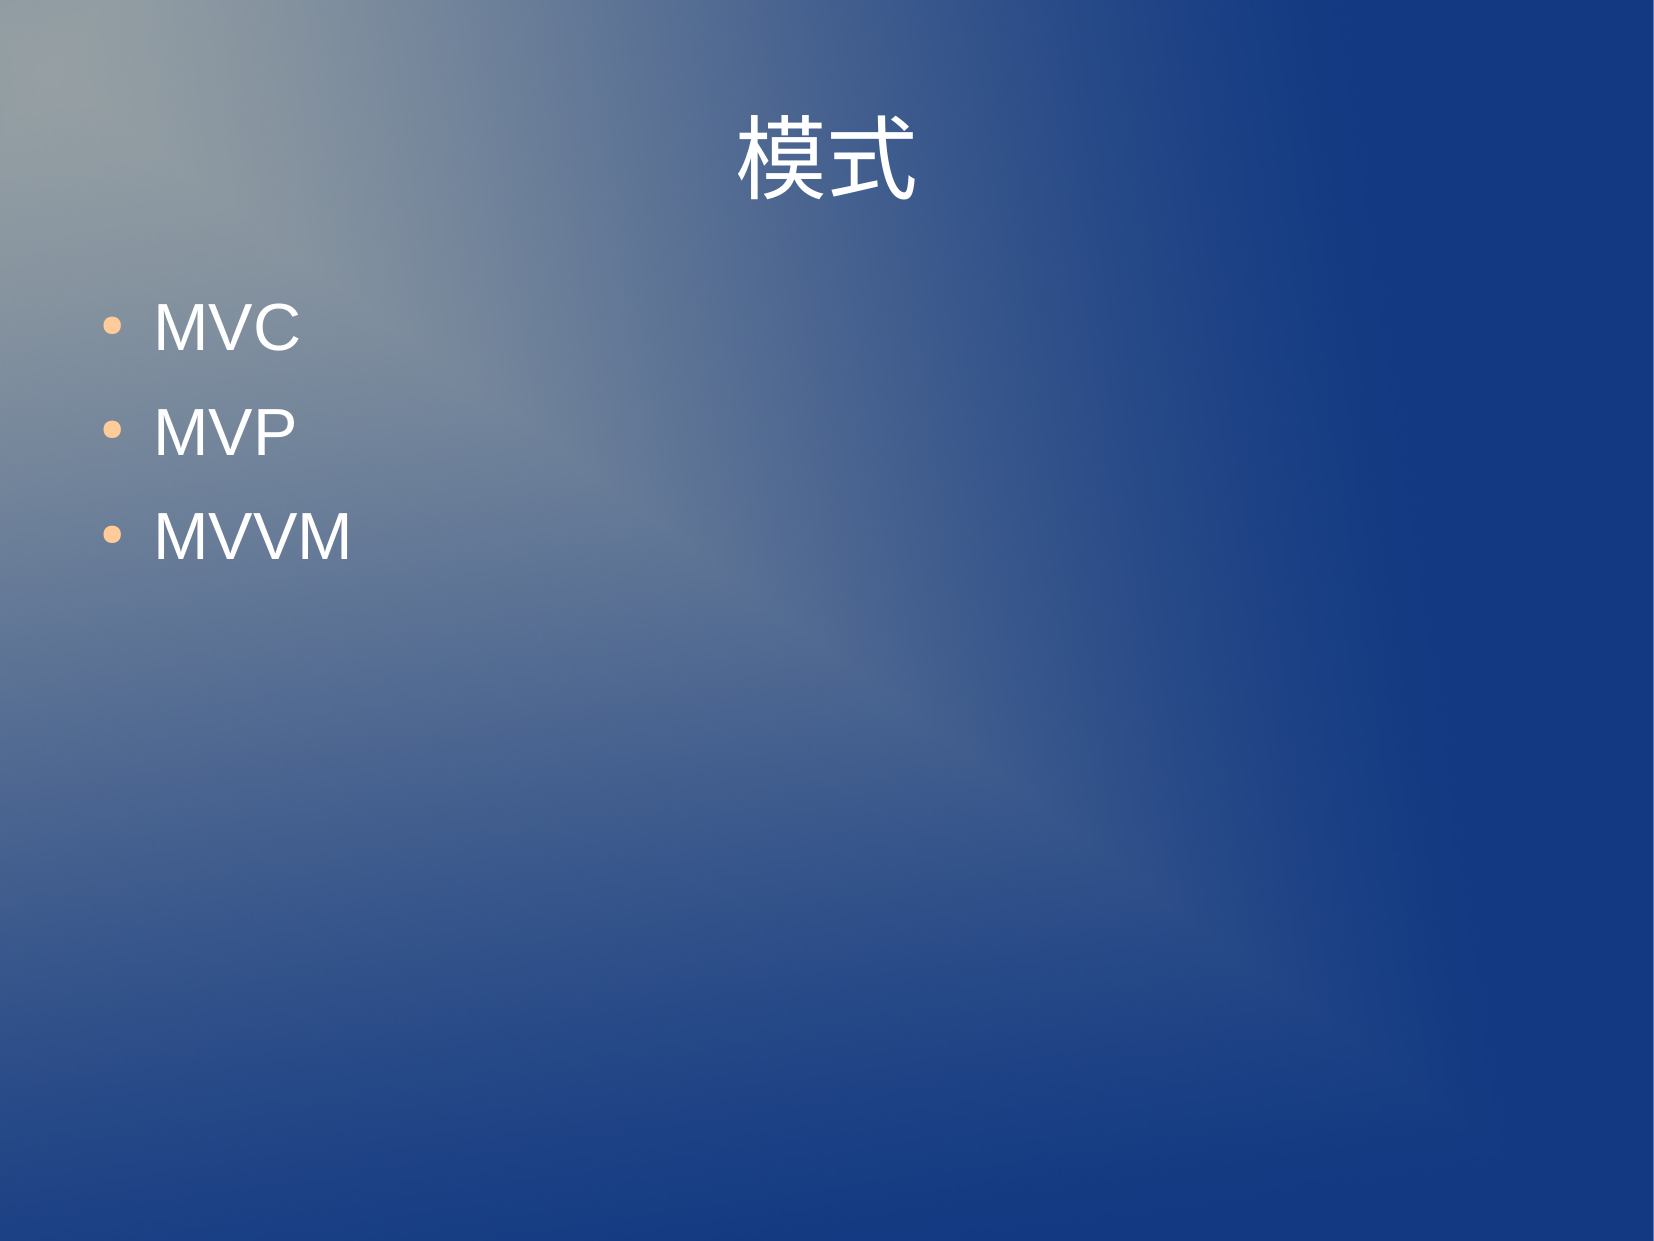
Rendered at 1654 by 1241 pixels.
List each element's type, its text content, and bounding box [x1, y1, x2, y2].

picture [0, 0, 1654, 1241]
list MVC MVP MVVM [82, 290, 1571, 1109]
title 模式 [82, 49, 1571, 257]
